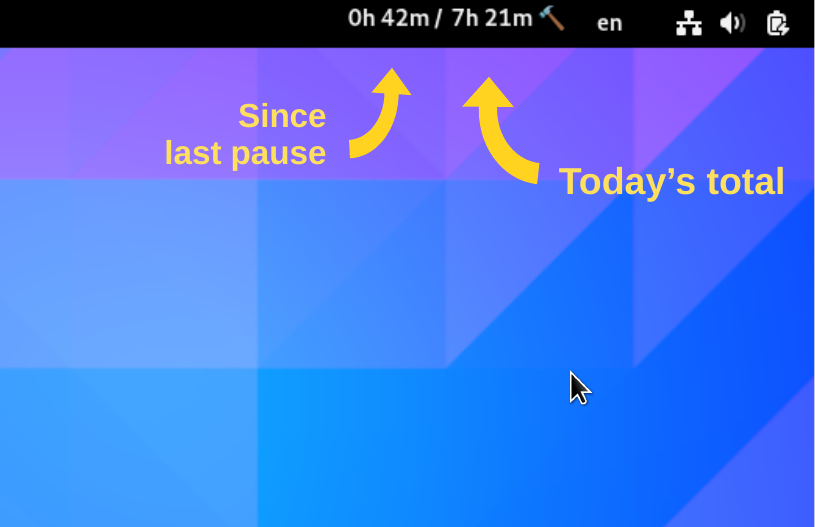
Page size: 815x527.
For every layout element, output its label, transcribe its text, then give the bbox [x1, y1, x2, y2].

text_box [462, 76, 540, 185]
text_box Since last pause [149, 90, 342, 180]
text_box [349, 67, 412, 159]
text_box Today’s total [544, 152, 801, 210]
picture [0, 0, 815, 527]
